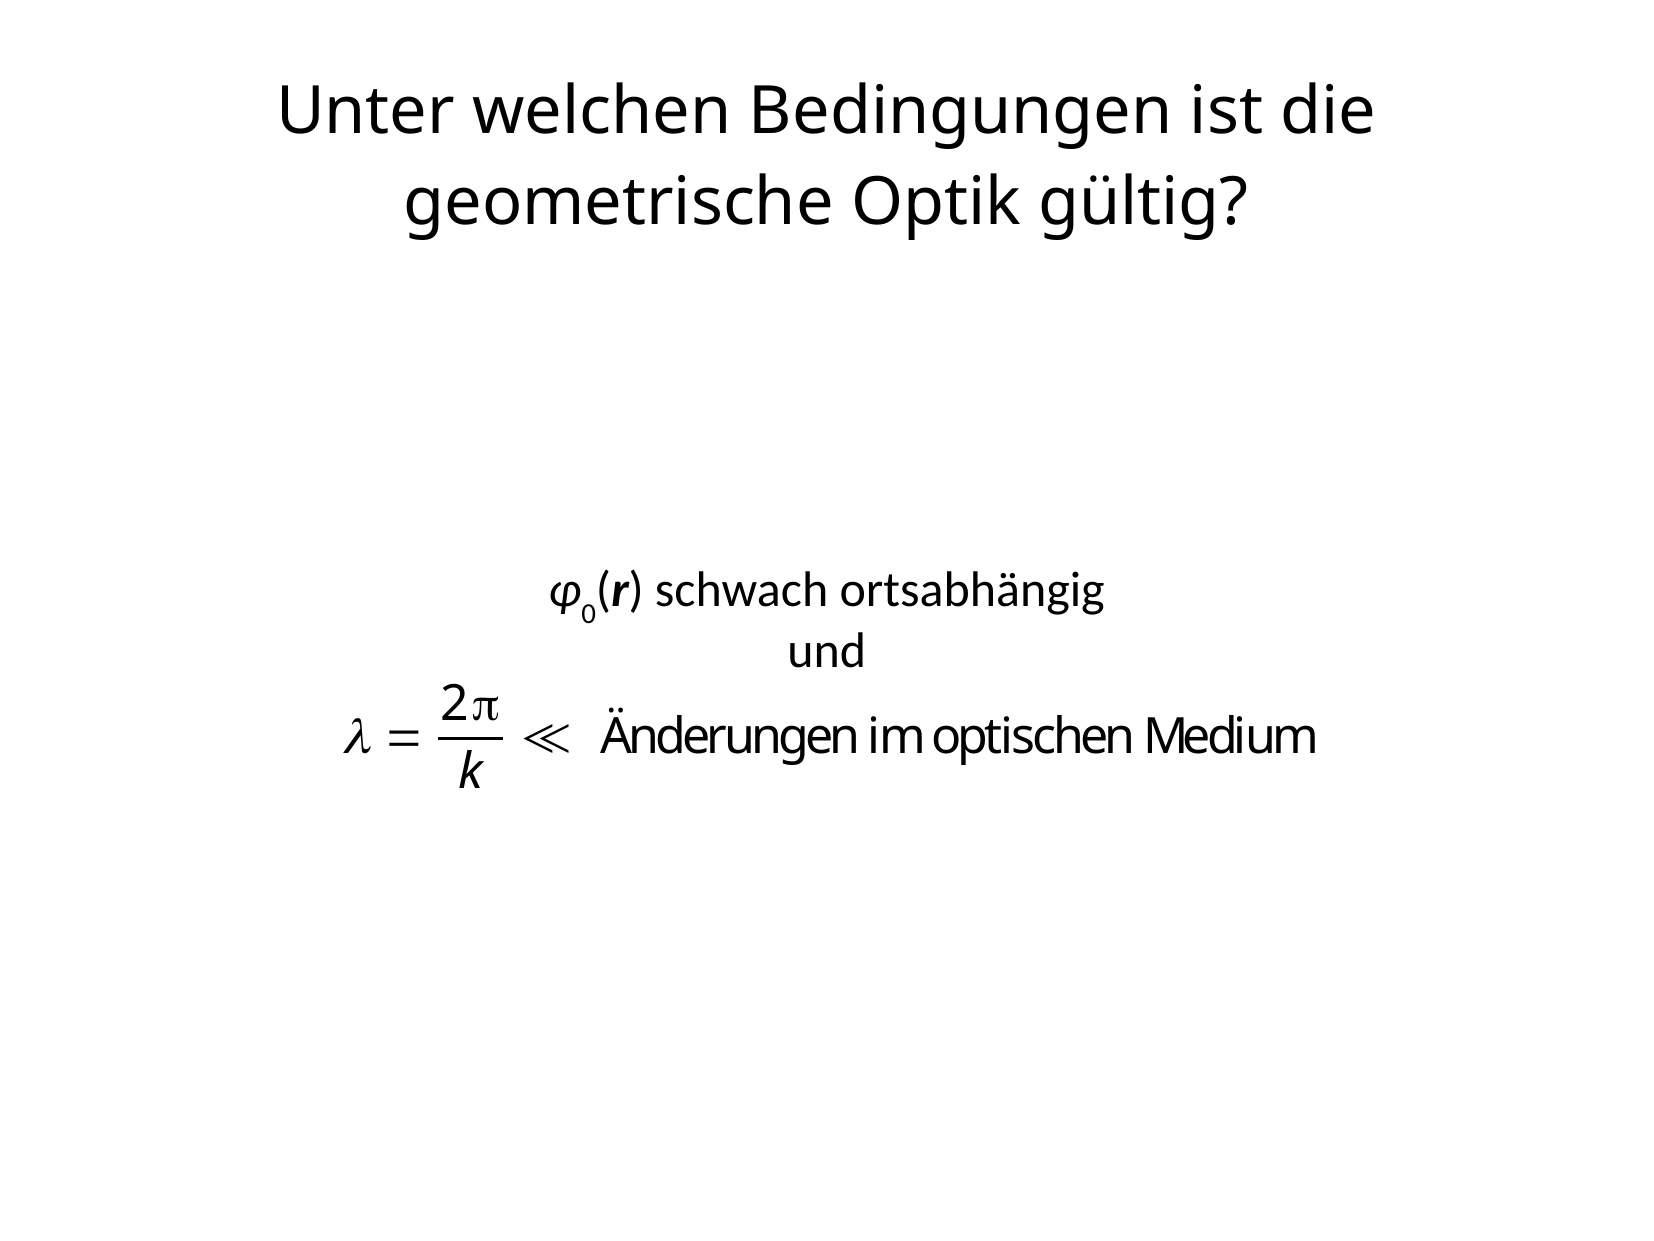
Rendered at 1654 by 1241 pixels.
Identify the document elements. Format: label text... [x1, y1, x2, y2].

subtitle φ0(r) schwach ortsabhängig und [82, 290, 1571, 1010]
chart [334, 673, 1319, 803]
title Unter welchen Bedingungen ist die geometrische Optik gültig? [82, 49, 1571, 257]
